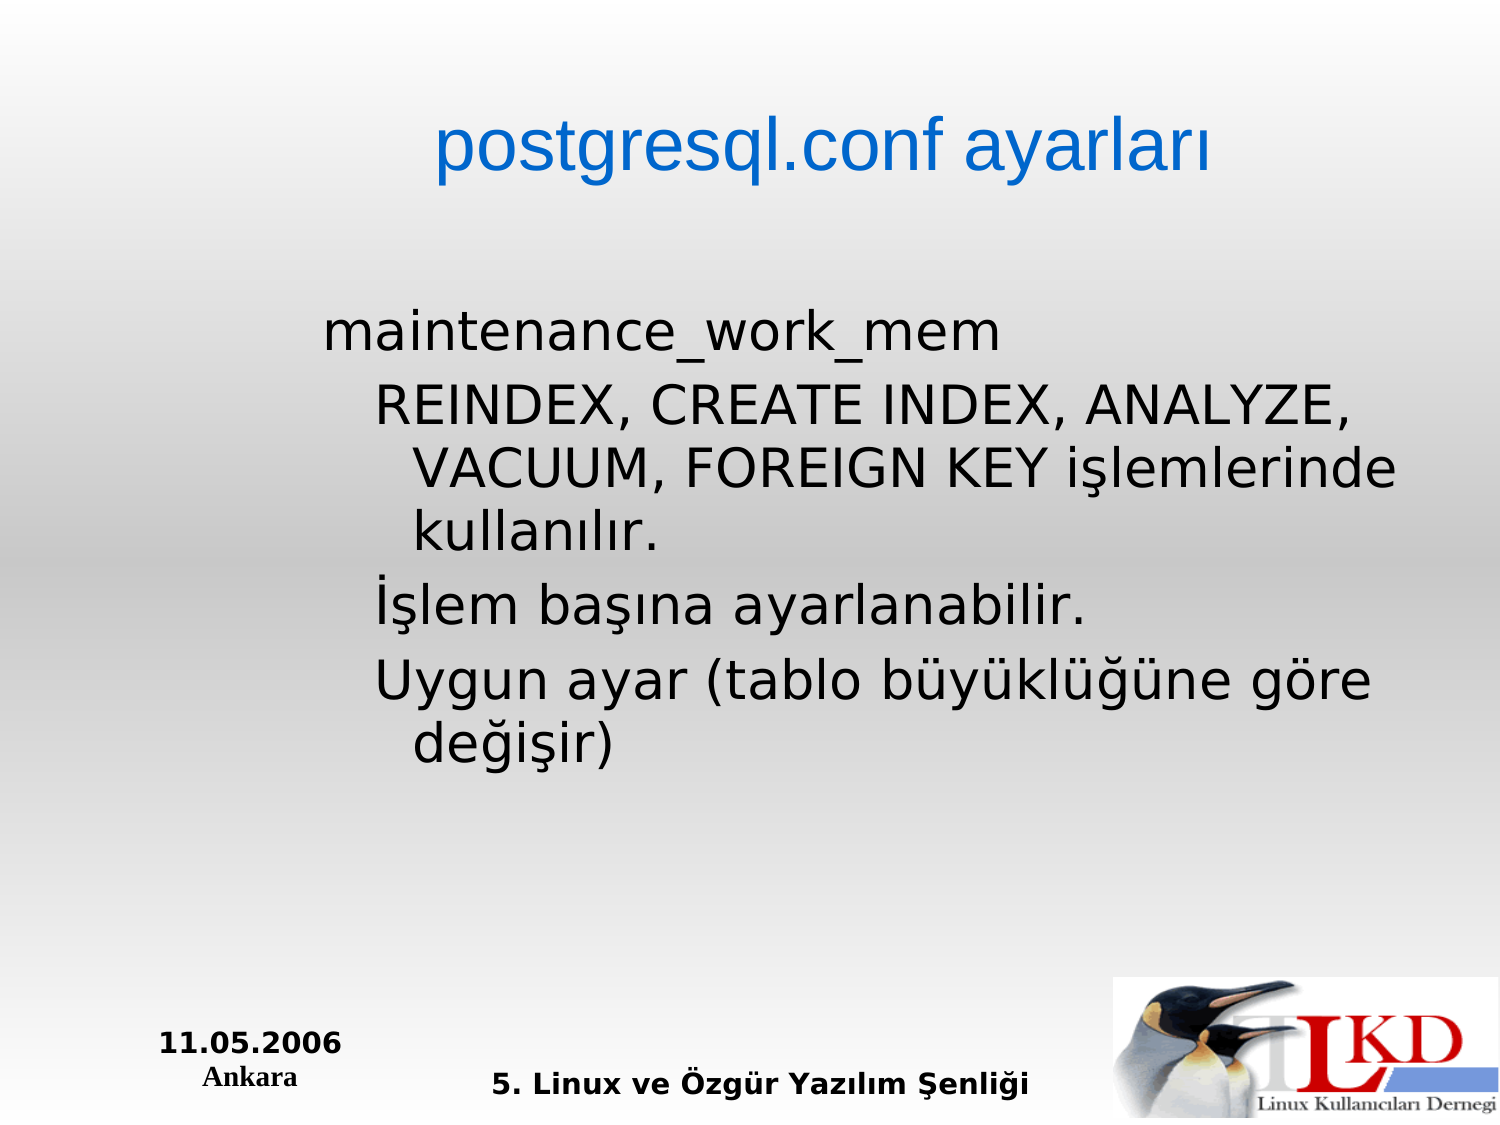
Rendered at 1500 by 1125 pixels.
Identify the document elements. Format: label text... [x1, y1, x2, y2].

list maintenance_work_mem REINDEX, CREATE INDEX, ANALYZE, VACUUM, FOREIGN KEY işlemlerinde kullanılır. İşlem başına ayarlanabilir. Uygun ayar (tablo büyüklüğüne göre değişir) [224, 299, 1425, 975]
picture [1113, 977, 1499, 1118]
title postgresql.conf ayarları [224, 49, 1425, 238]
